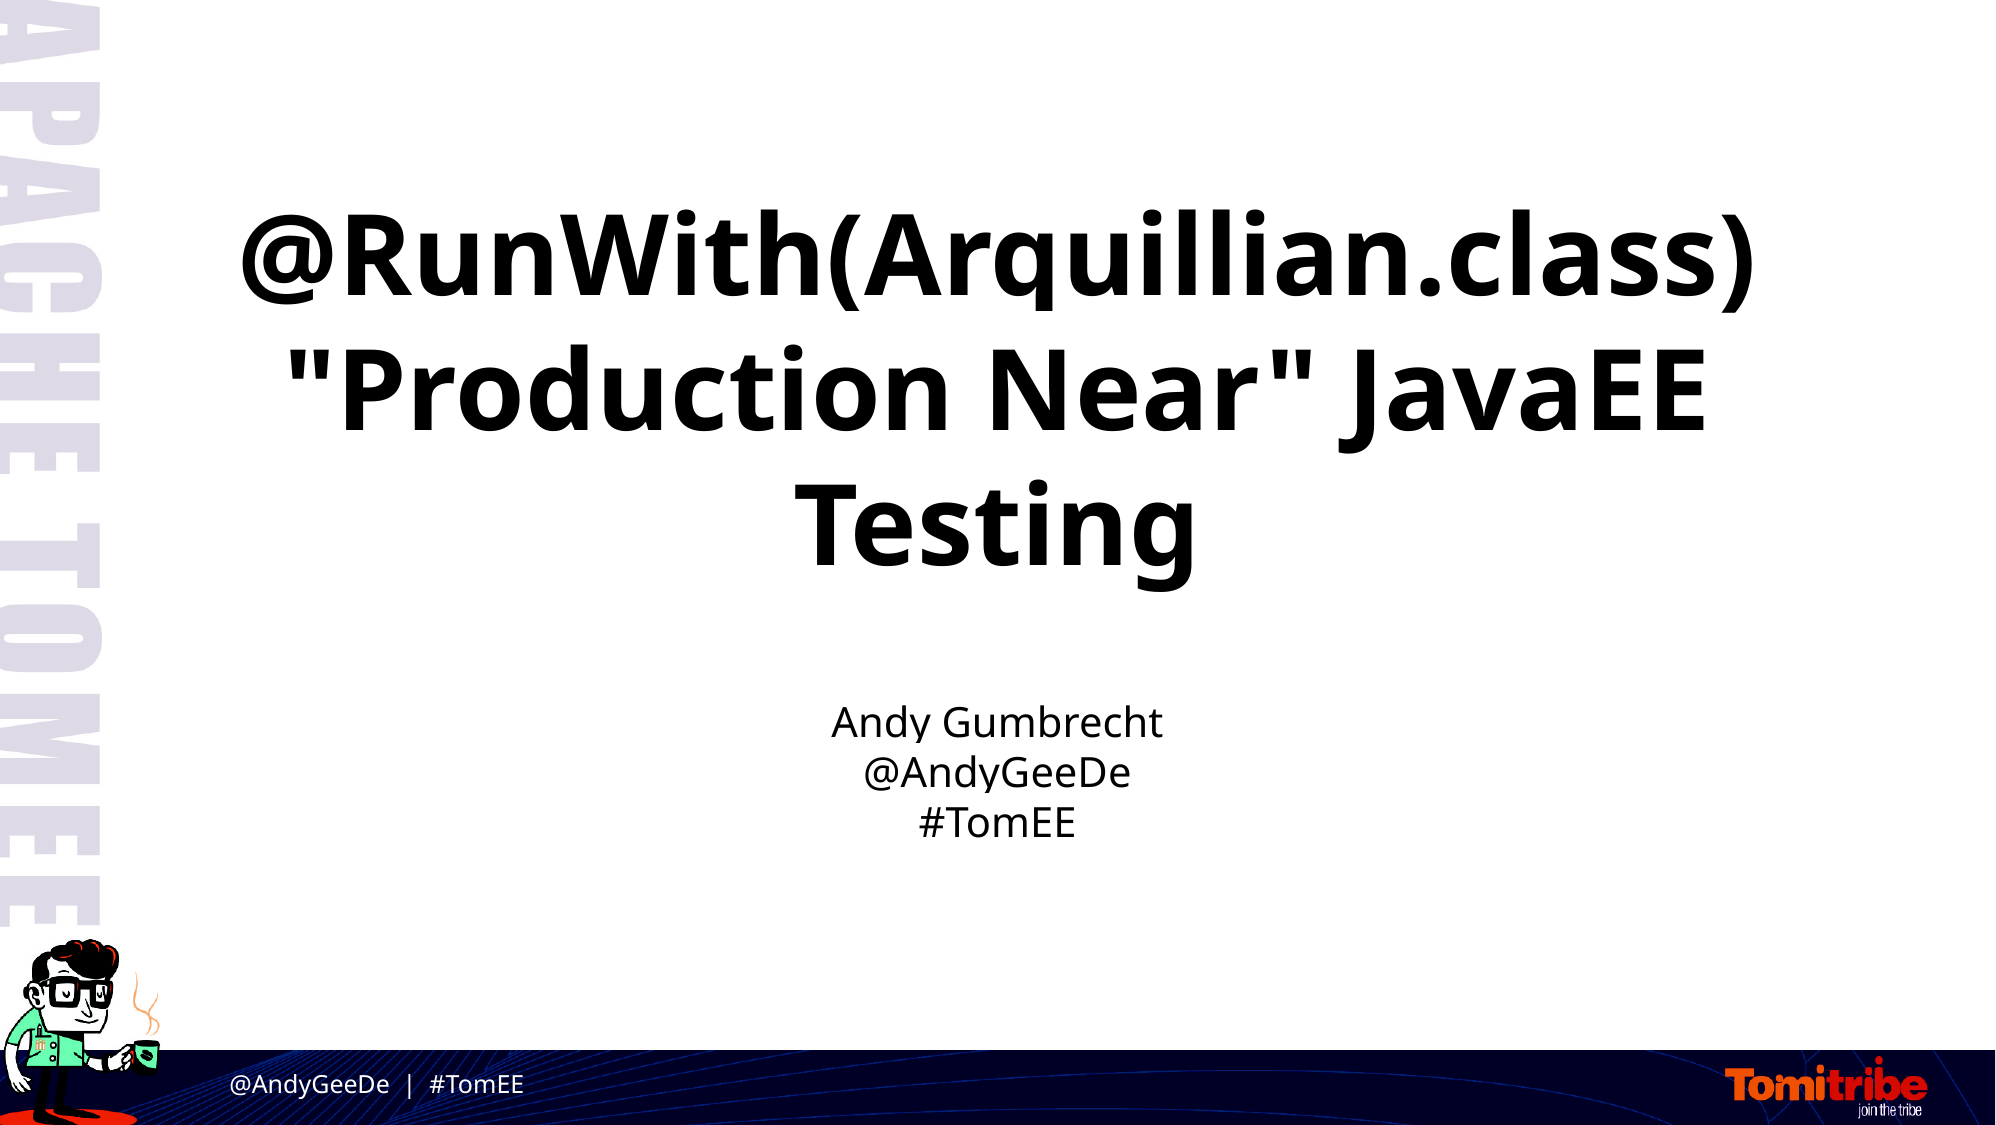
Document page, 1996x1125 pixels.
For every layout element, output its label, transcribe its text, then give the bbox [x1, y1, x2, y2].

title @RunWith(Arquillian.class) "Production Near" JavaEE Testing [149, 176, 1846, 591]
picture [0, 0, 1996, 1125]
subtitle Andy Gumbrecht @AndyGeeDe #TomEE [299, 688, 1696, 925]
text_box @AndyGeeDe | #TomEE [214, 1060, 879, 1106]
